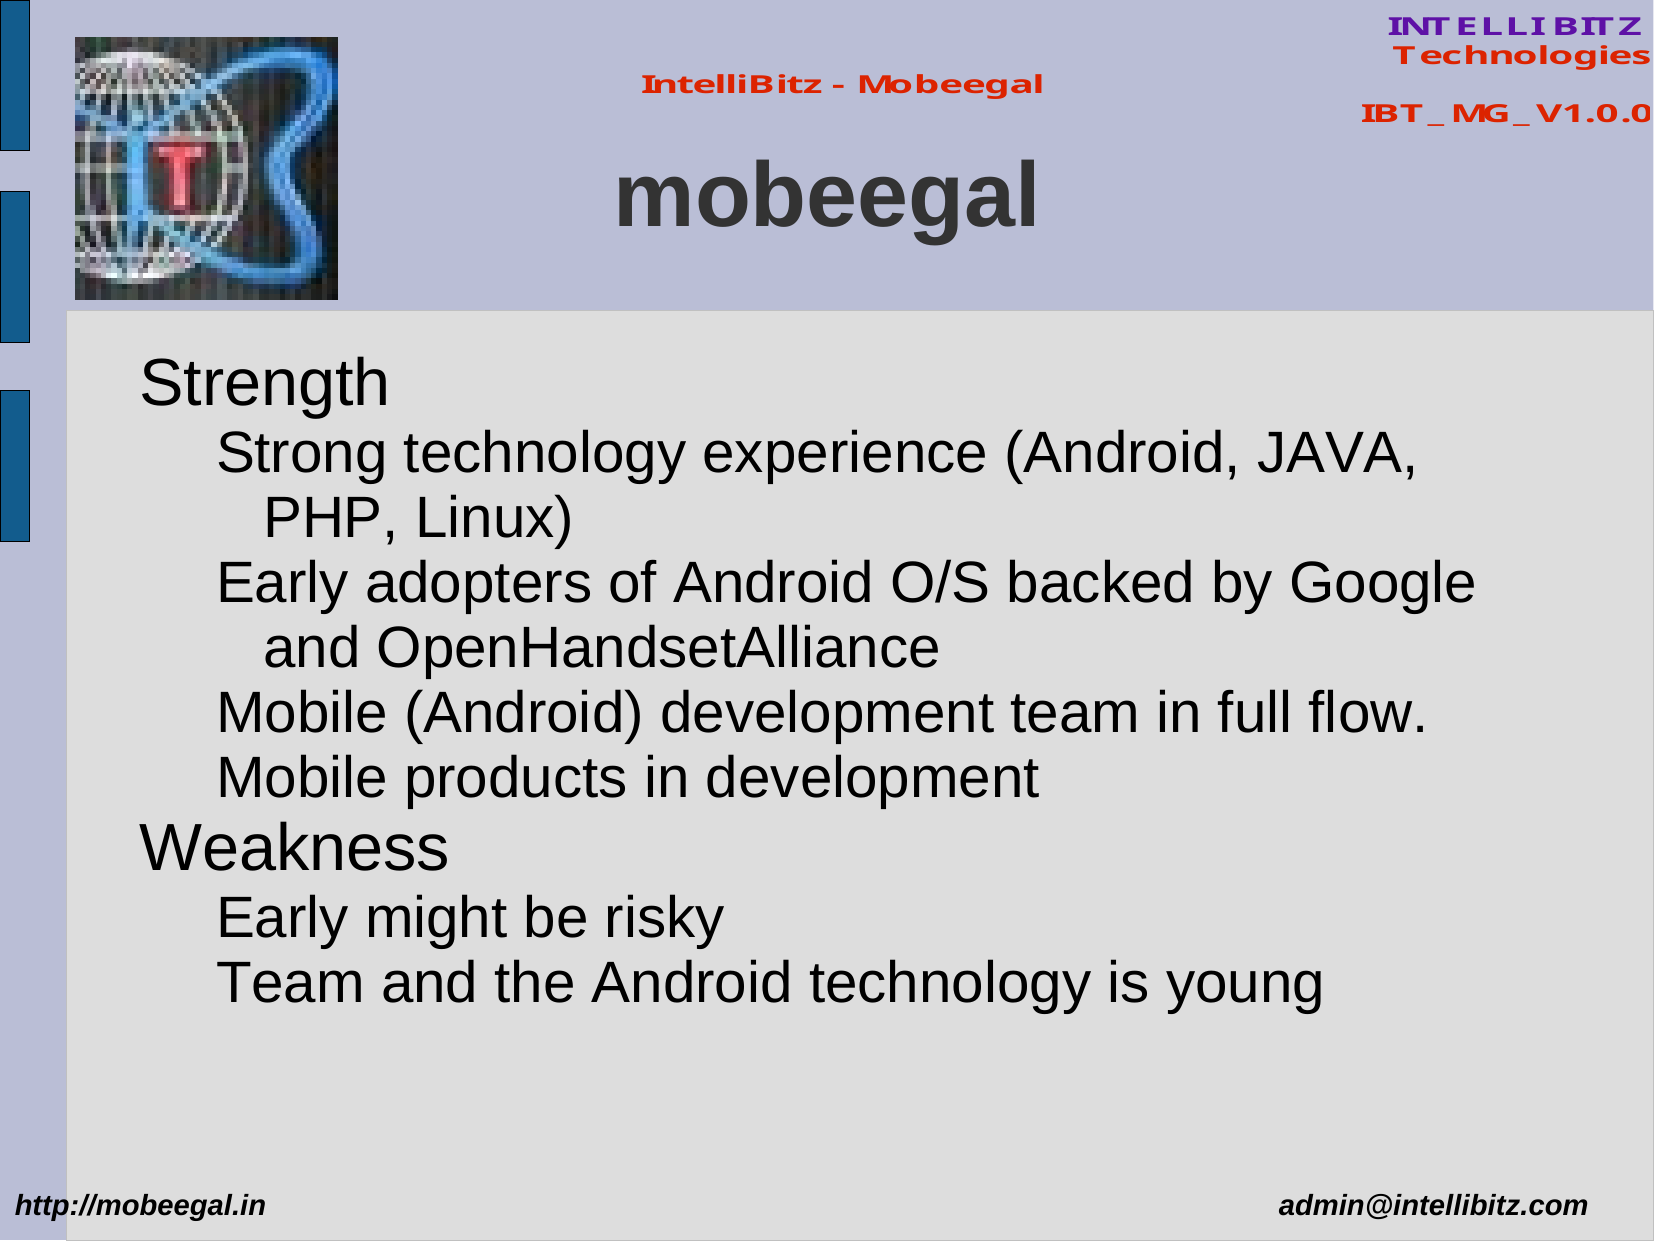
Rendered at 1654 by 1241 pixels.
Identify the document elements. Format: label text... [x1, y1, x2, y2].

list Strength Strong technology experience (Android, JAVA, PHP, Linux) Early adopters of Android O/S backed by Google and OpenHandsetAlliance Mobile (Android) development team in full flow. Mobile products in development Weakness Early might be risky Team and the Android technology is young [121, 344, 1534, 1112]
title mobeegal [338, 91, 1534, 299]
text_box http://mobeegal.in admin@intellibitz.com [0, 1181, 1651, 1234]
chart [28, 12, 1651, 188]
picture [75, 37, 338, 301]
